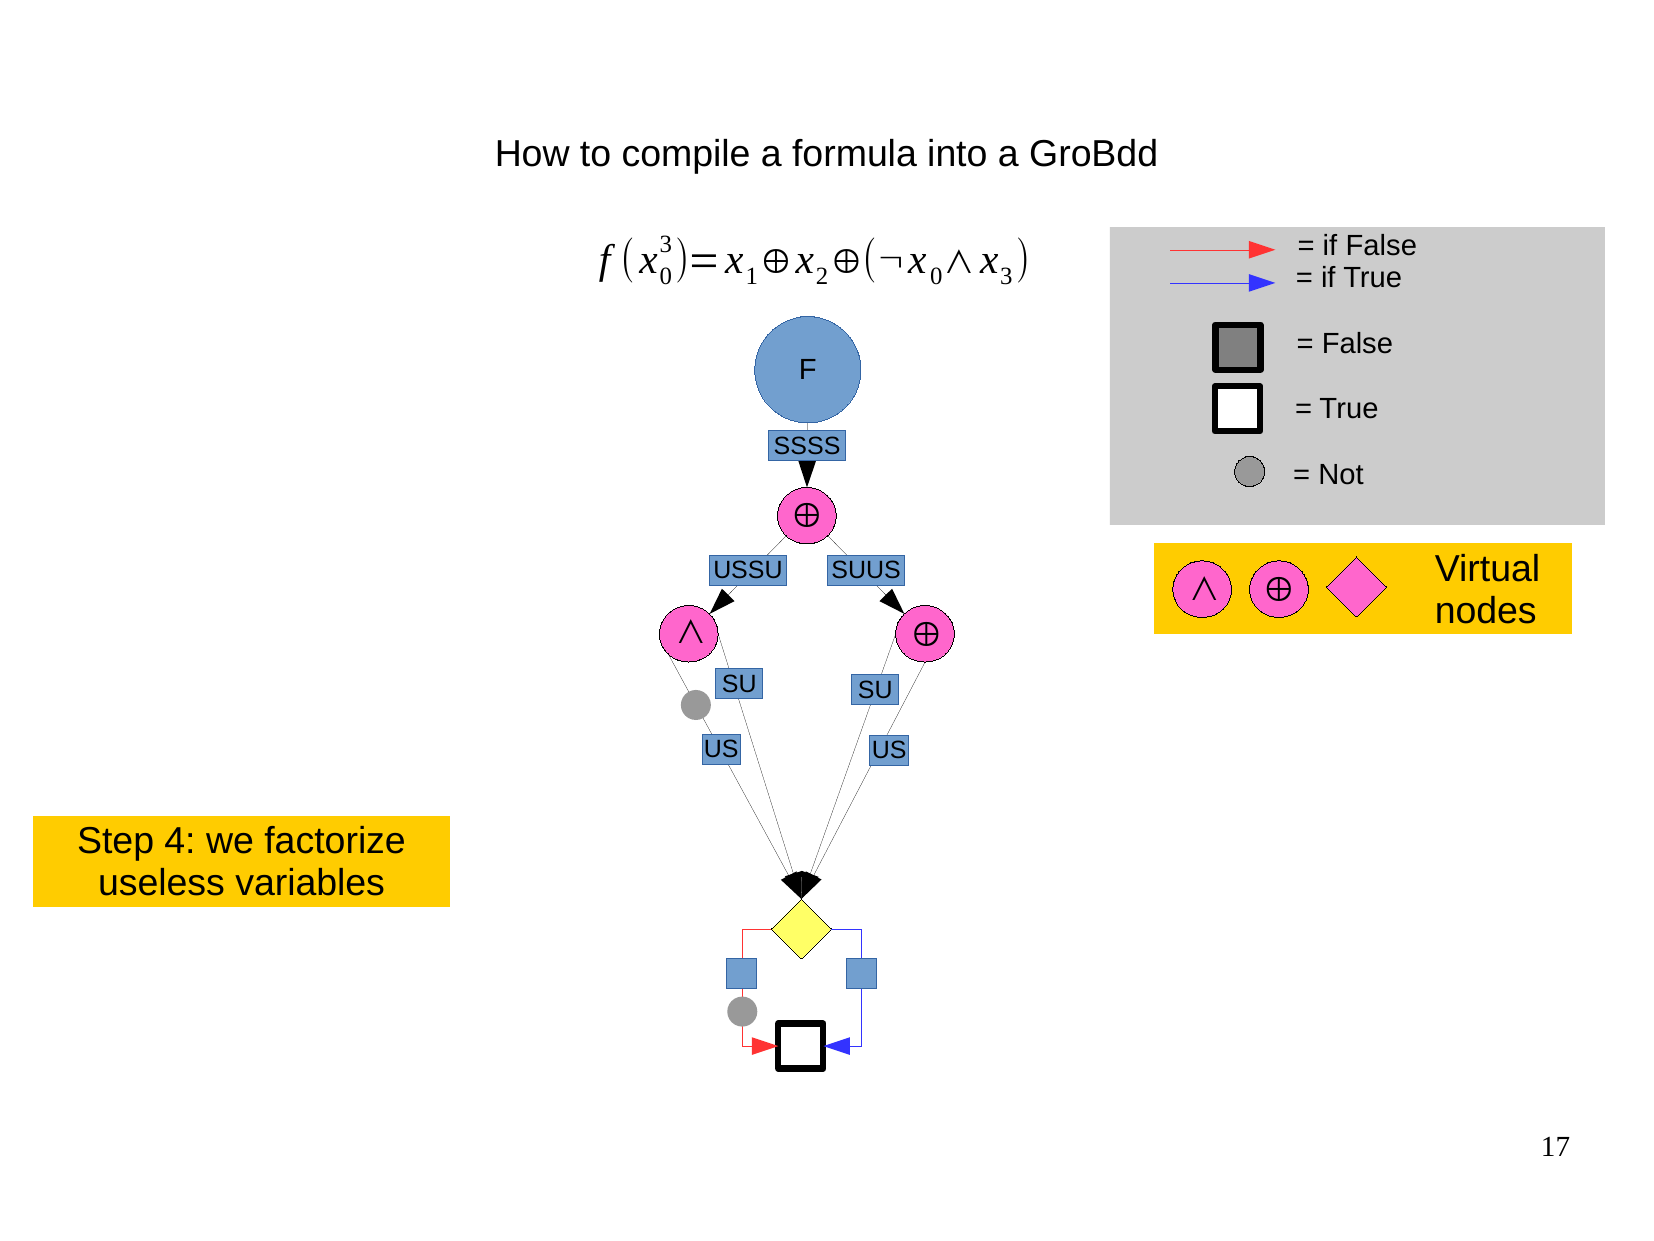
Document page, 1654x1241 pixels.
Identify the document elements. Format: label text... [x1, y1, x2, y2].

text_box SUUS [827, 555, 905, 586]
text_box [669, 653, 711, 663]
text_box [787, 537, 826, 544]
text_box [680, 689, 711, 721]
text_box F [754, 316, 861, 423]
text_box [950, 619, 955, 649]
chart [590, 257, 1036, 289]
text_box [659, 613, 668, 654]
text_box [778, 1023, 824, 1069]
text_box USSU [709, 555, 787, 586]
chart [1181, 563, 1229, 610]
text_box SSSS [768, 430, 846, 461]
text_box [727, 996, 758, 1027]
text_box [1215, 324, 1261, 370]
title How to compile a formula into a GroBdd [82, 49, 1571, 257]
text_box [830, 498, 837, 533]
text_box [726, 958, 757, 989]
text_box US [869, 735, 909, 766]
chart [1254, 563, 1302, 610]
text_box US [702, 734, 741, 765]
text_box [771, 899, 832, 959]
text_box Virtual nodes [1420, 540, 1571, 639]
text_box SU [851, 674, 899, 705]
text_box [1215, 386, 1261, 432]
text_box Step 4: we factorize useless variables [33, 816, 450, 907]
text_box [895, 616, 902, 652]
text_box SU [715, 668, 763, 699]
text_box [1234, 456, 1265, 487]
text_box [846, 958, 877, 989]
text_box [777, 500, 782, 531]
chart [902, 608, 950, 655]
text_box [1154, 543, 1420, 634]
chart [782, 490, 830, 537]
text_box = if False = if True = False = True = Not [1109, 227, 1605, 525]
text_box [905, 655, 945, 662]
chart [668, 606, 716, 653]
